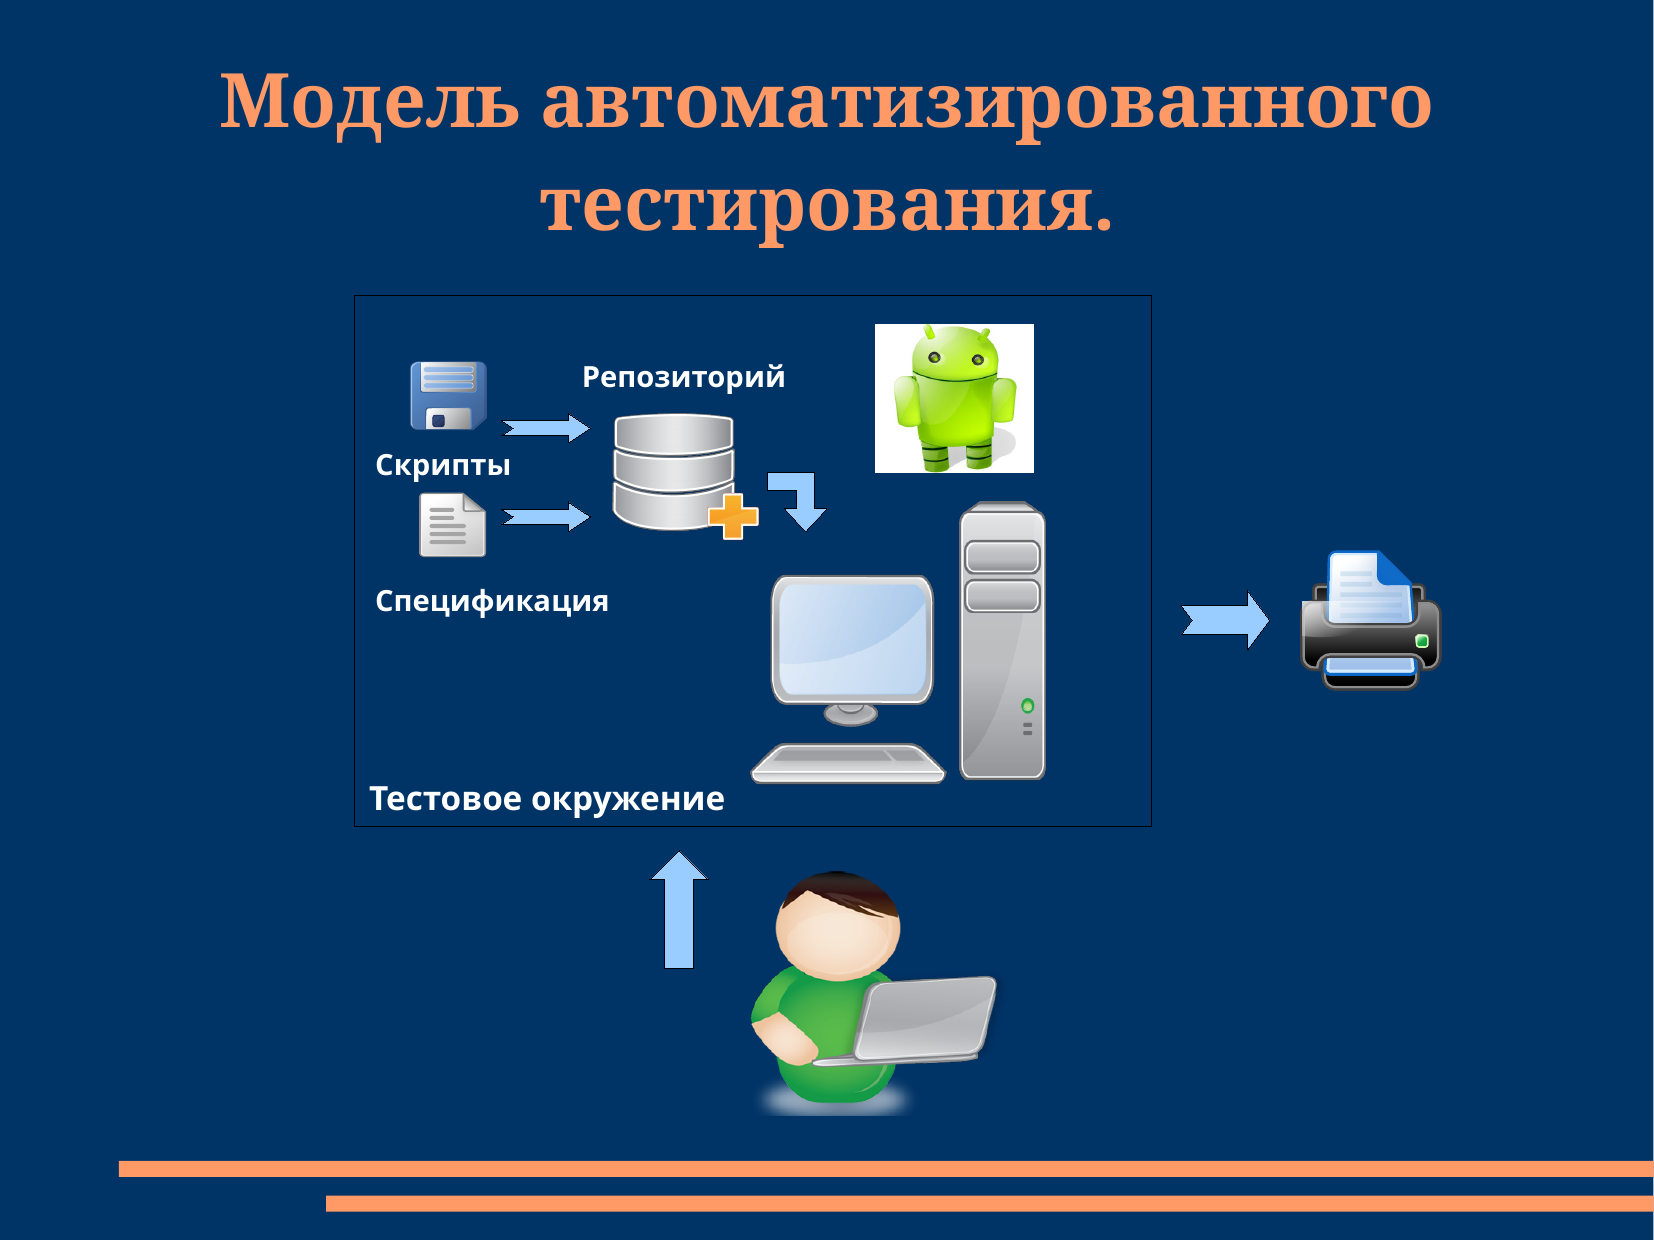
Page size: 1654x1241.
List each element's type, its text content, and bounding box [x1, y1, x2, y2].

picture [395, 347, 502, 437]
text_box Скрипты [360, 437, 532, 488]
picture [1282, 531, 1459, 709]
text_box [649, 850, 709, 969]
title Модель автоматизированного тестирования. [121, 46, 1534, 254]
text_box Тестовое окружение [354, 767, 743, 823]
text_box Репозиторий [567, 348, 810, 399]
text_box [354, 295, 1152, 827]
picture [738, 856, 1012, 1116]
picture [403, 488, 502, 565]
text_box Спецификация [360, 572, 626, 623]
text_box [1181, 590, 1270, 650]
